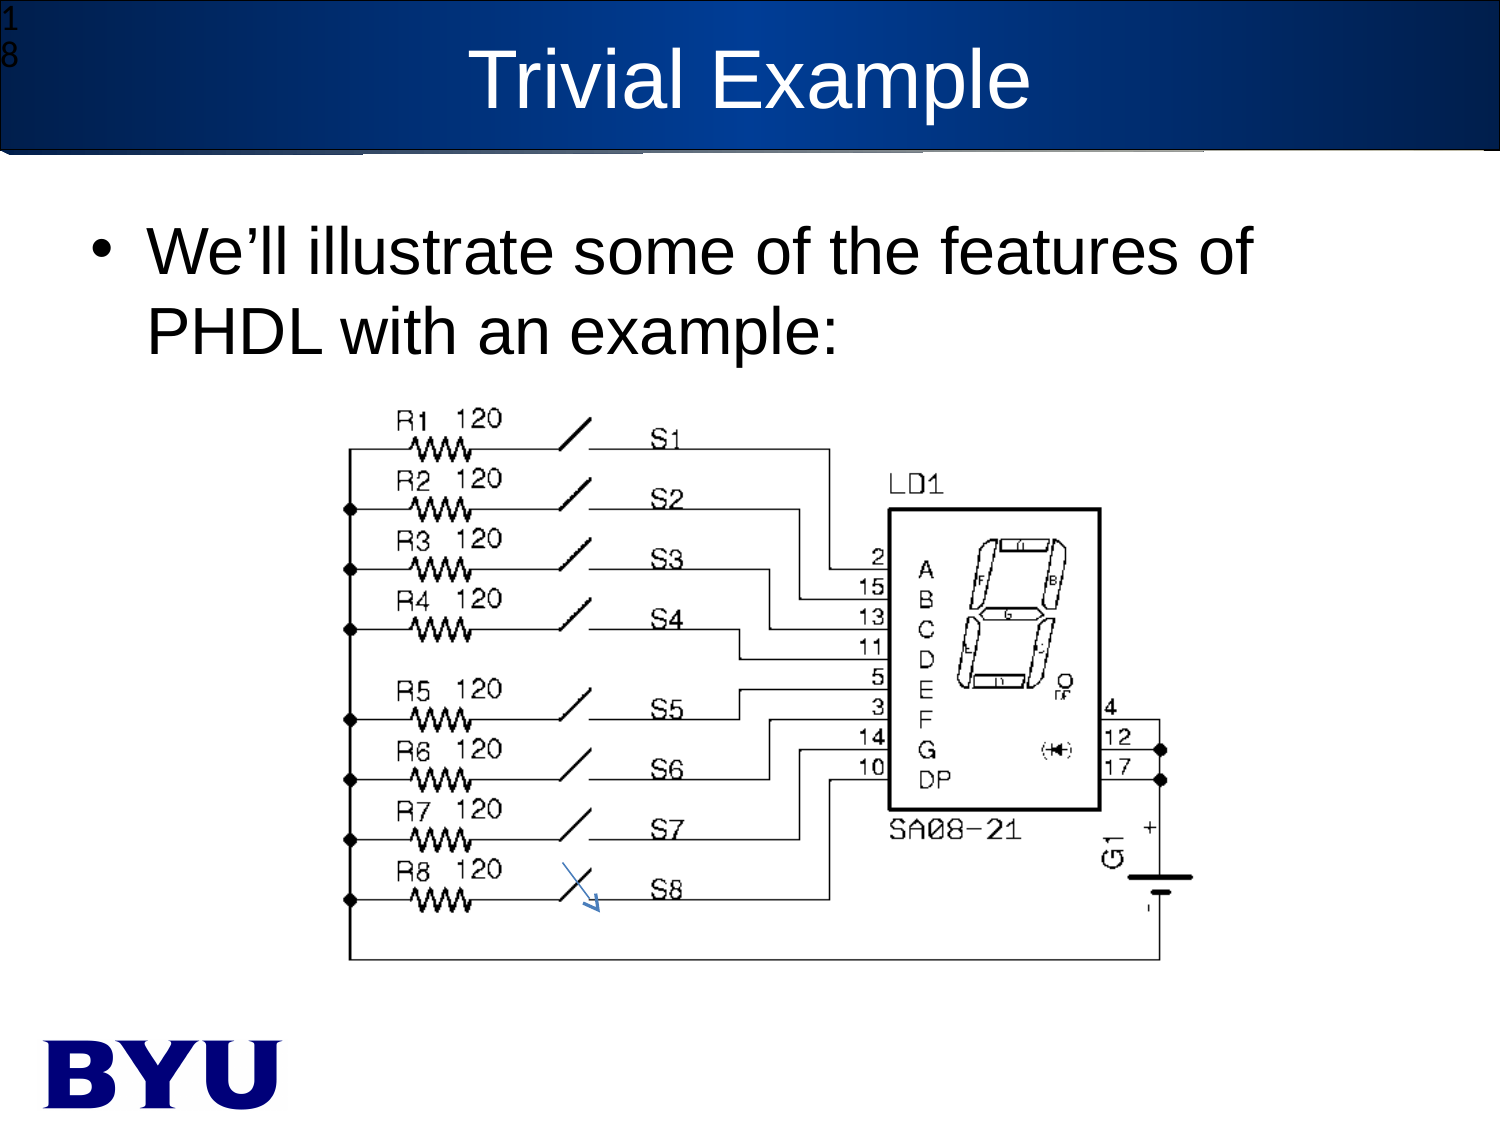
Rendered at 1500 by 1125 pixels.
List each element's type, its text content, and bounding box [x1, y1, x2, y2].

picture [323, 390, 1200, 988]
picture [37, 1039, 288, 1111]
list We’ll illustrate some of the features of PHDL with an example: [75, 200, 1425, 1013]
title Trivial Example [75, 0, 1425, 150]
